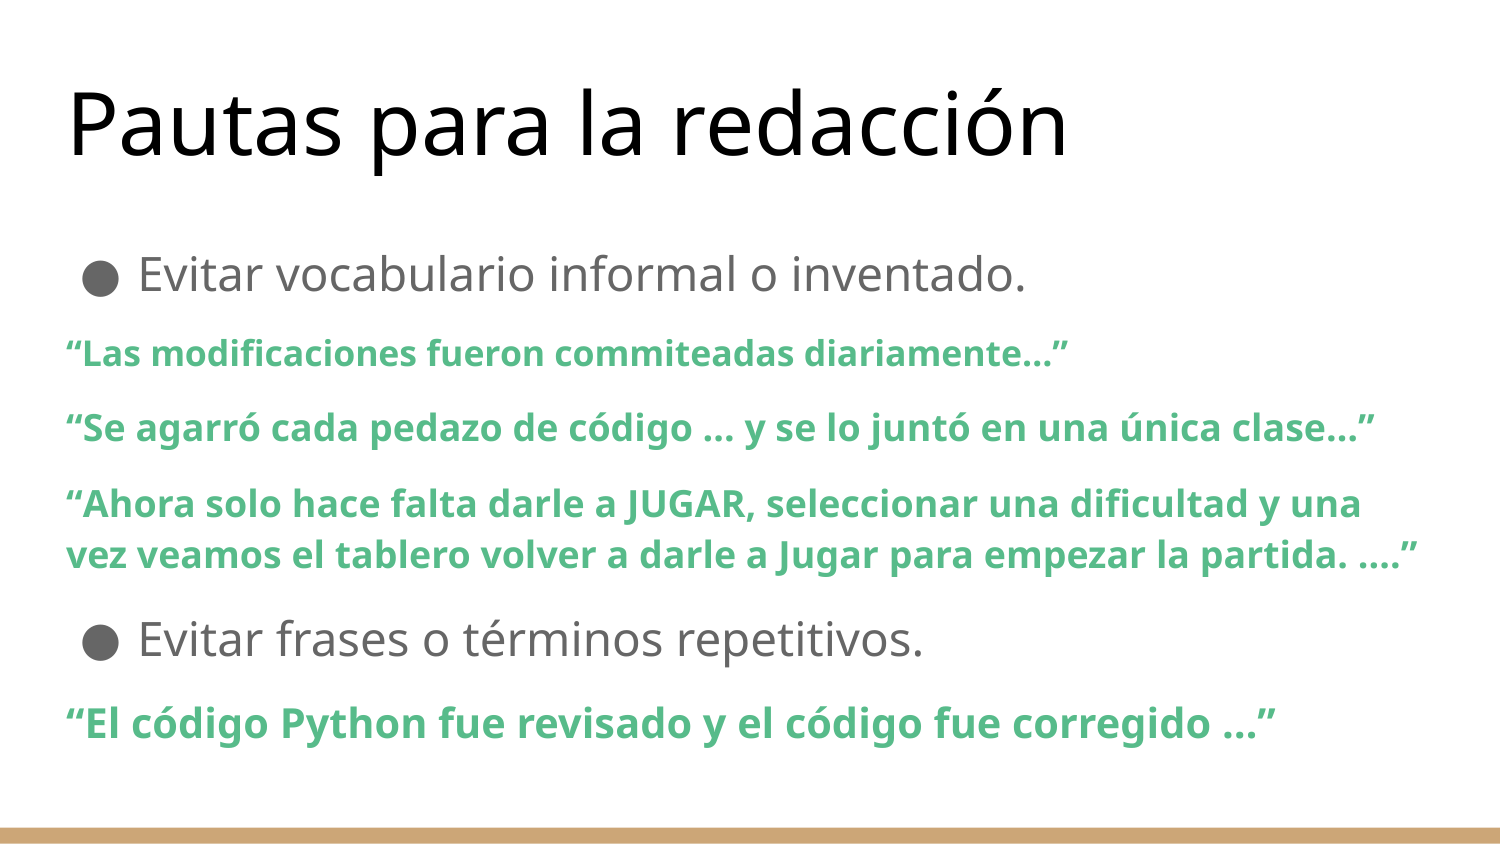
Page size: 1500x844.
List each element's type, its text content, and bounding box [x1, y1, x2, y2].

title Pautas para la redacción [51, 51, 1449, 189]
list Evitar vocabulario informal o inventado. “Las modificaciones fueron commiteadas diariamente…” “Se agarró cada pedazo de código ... y se lo juntó en una única clase…” “Ahora solo hace falta darle a JUGAR, seleccionar una dificultad y una vez veamos el tablero volver a darle a Jugar para empezar la partida. ....” Evitar frases o términos repetitivos. “El código Python fue revisado y el código fue corregido …” [51, 220, 1449, 803]
